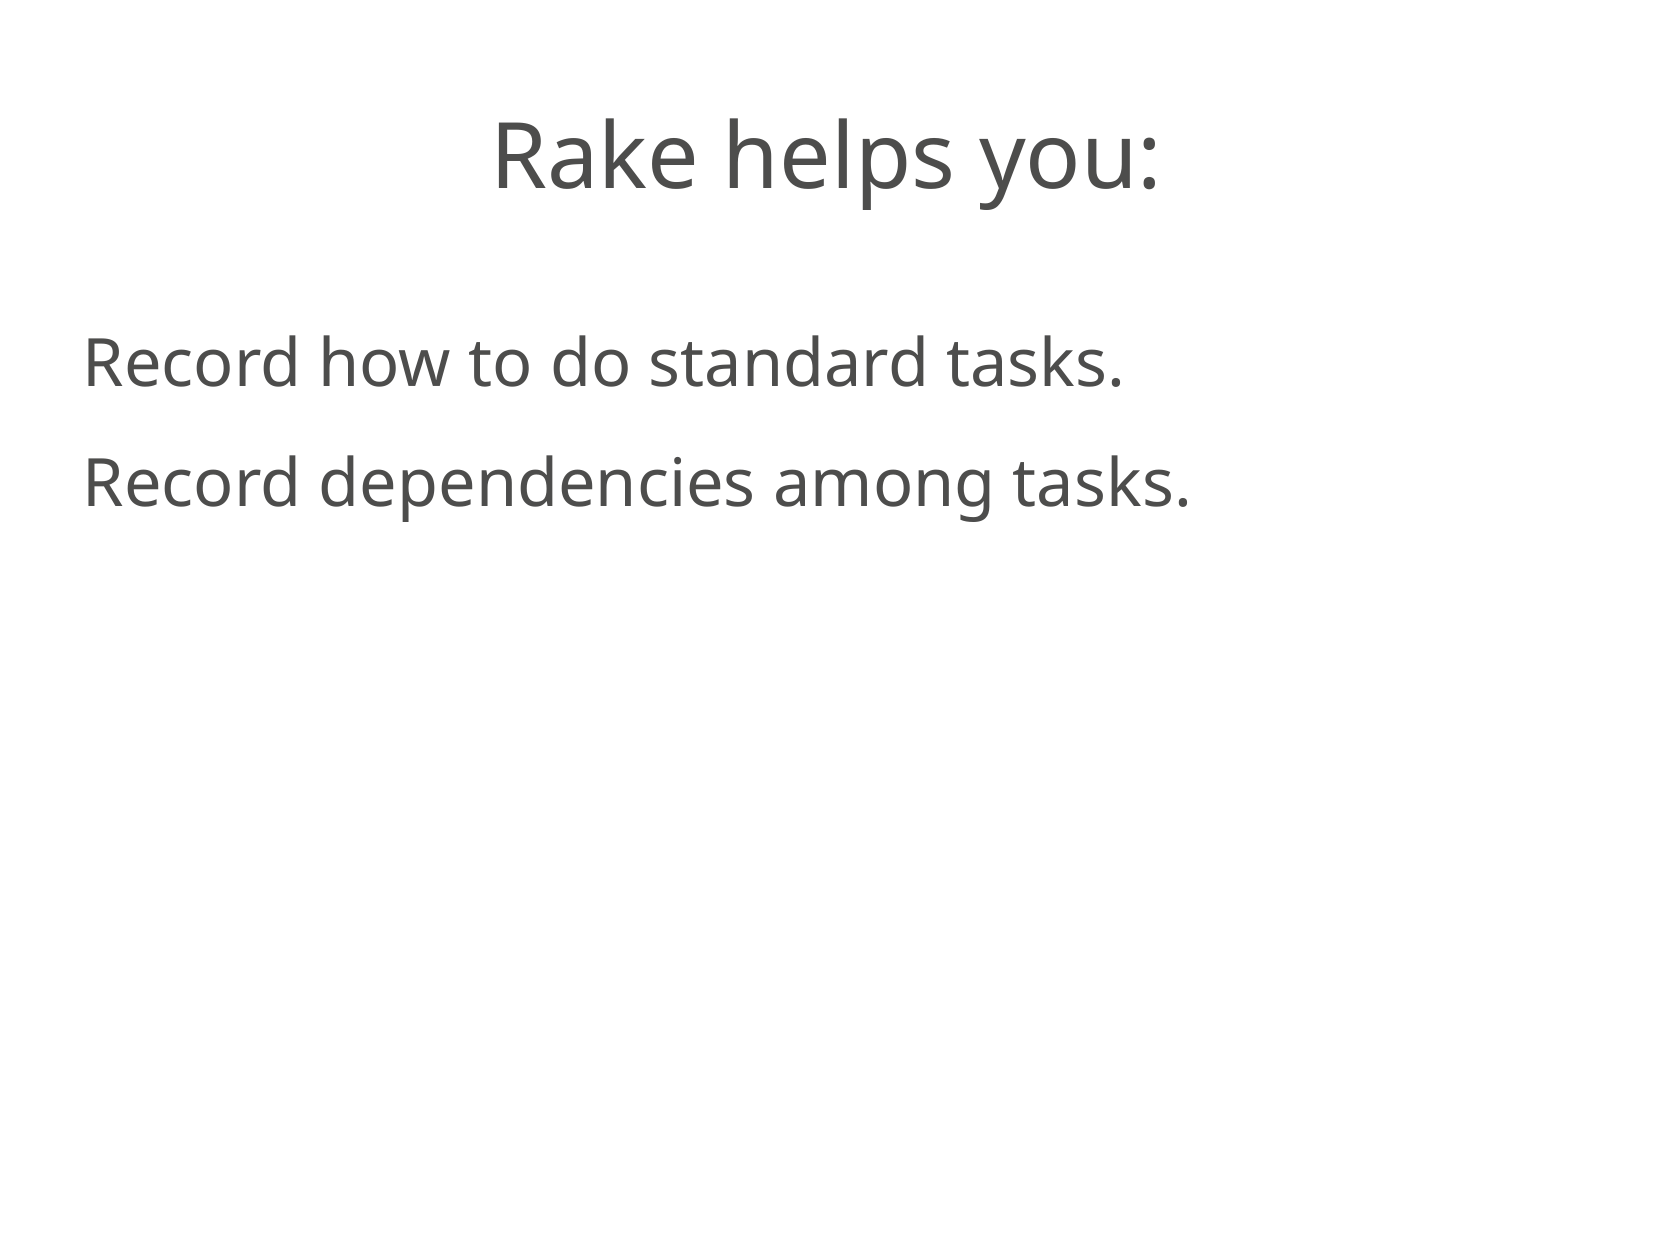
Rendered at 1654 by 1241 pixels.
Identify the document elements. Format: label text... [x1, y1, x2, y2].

title Rake helps you: [82, 49, 1571, 257]
list Record how to do standard tasks. Record dependencies among tasks. [82, 315, 1538, 1010]
